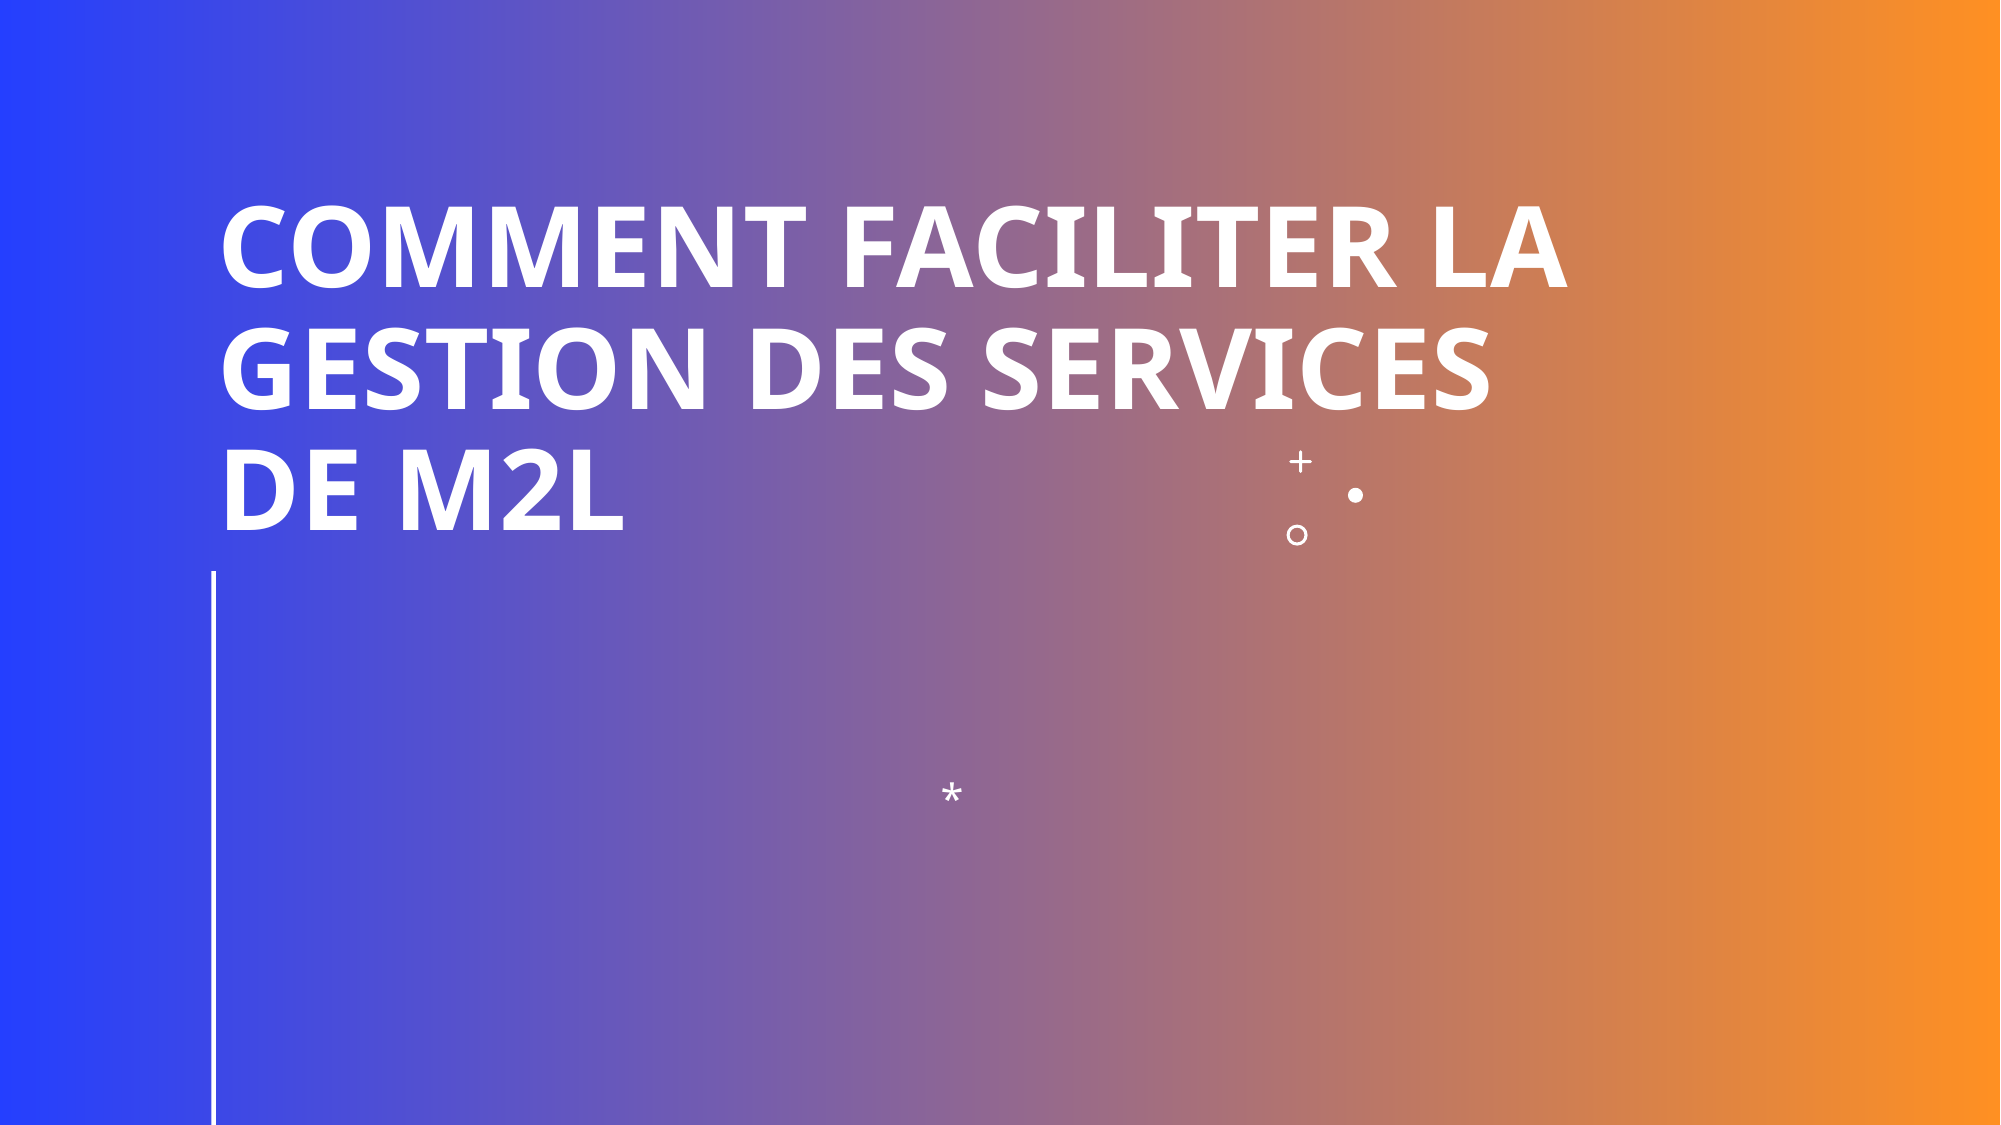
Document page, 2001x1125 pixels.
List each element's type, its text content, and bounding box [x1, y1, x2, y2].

title Comment faciliter la gestion des services de M2L [202, 96, 1626, 563]
subtitle * [925, 771, 1762, 968]
